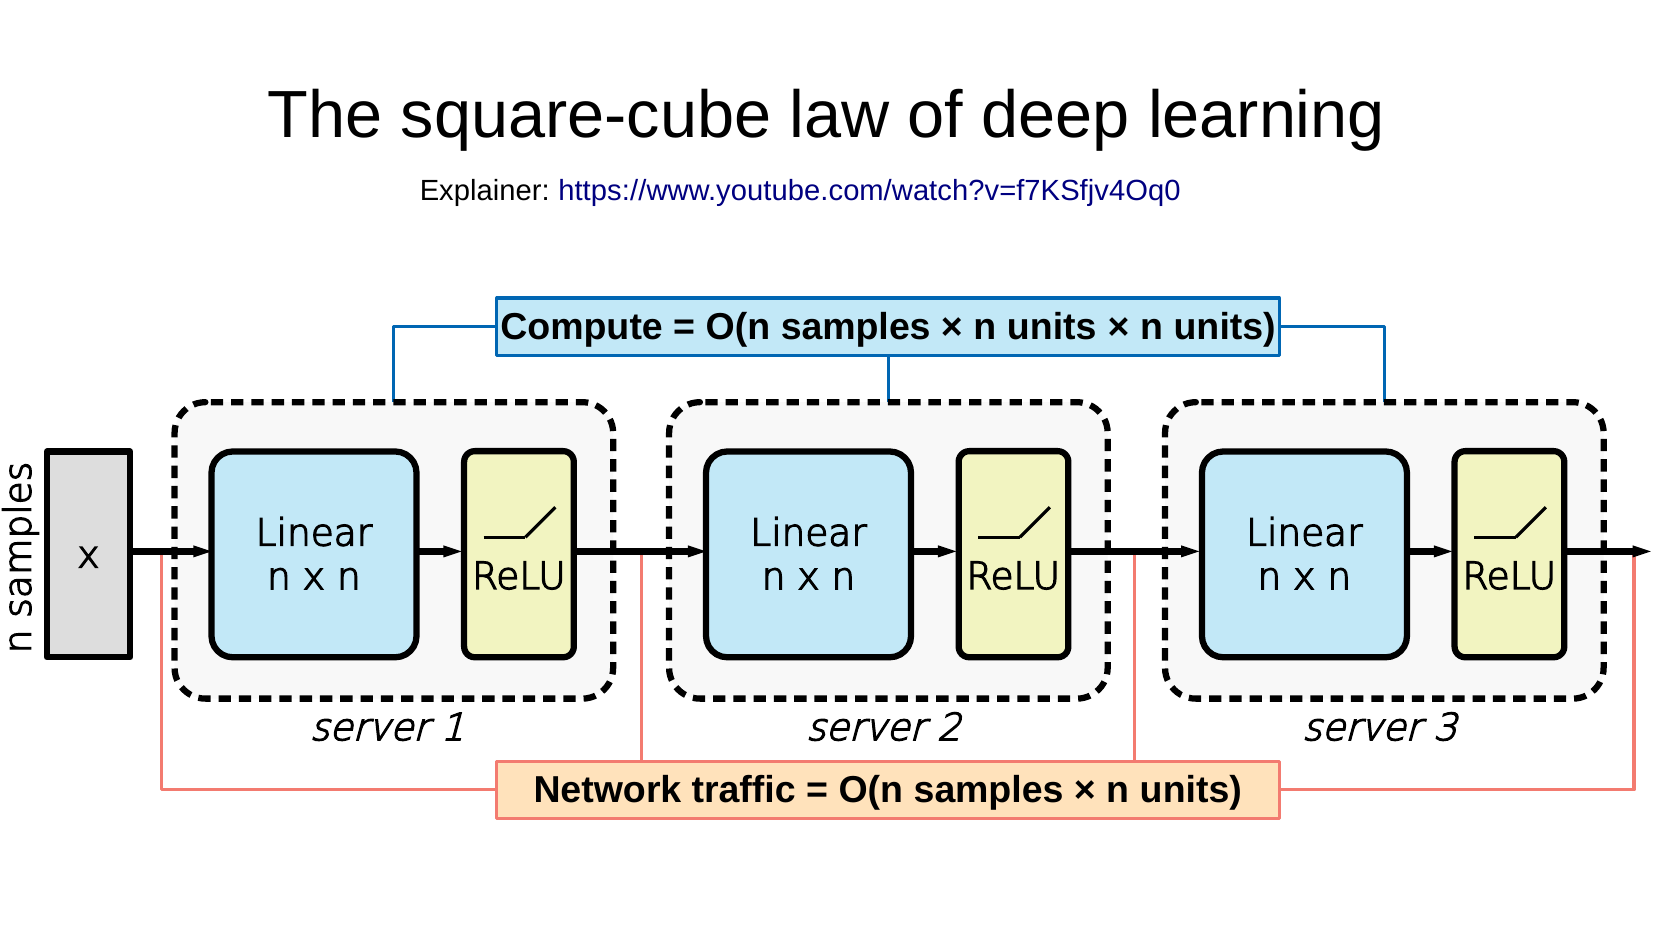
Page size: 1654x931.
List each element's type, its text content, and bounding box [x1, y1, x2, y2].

text_box Linear n x n [211, 451, 417, 658]
text_box Linear n x n [1201, 451, 1407, 658]
text_box server 1 [295, 698, 503, 757]
text_box Linear n x n [706, 451, 912, 658]
text_box server 2 [791, 698, 999, 757]
text_box Explainer: https://www.youtube.com/watch?v=f7KSfjv4Oq0 [405, 166, 1248, 247]
text_box server 3 [1287, 698, 1496, 757]
text_box Network traffic = O(n samples × n units) [496, 761, 1280, 819]
text_box ReLU [464, 451, 574, 658]
text_box [1165, 402, 1604, 699]
text_box ReLU [958, 451, 1069, 658]
title The square-cube law of deep learning [82, 37, 1571, 193]
text_box n samples [0, 422, 135, 693]
text_box [669, 402, 1108, 699]
text_box Compute = O(n samples × n units × n units) [496, 298, 1280, 356]
text_box [174, 402, 614, 699]
text_box ReLU [1454, 451, 1565, 658]
text_box Loss [1642, 522, 1654, 625]
